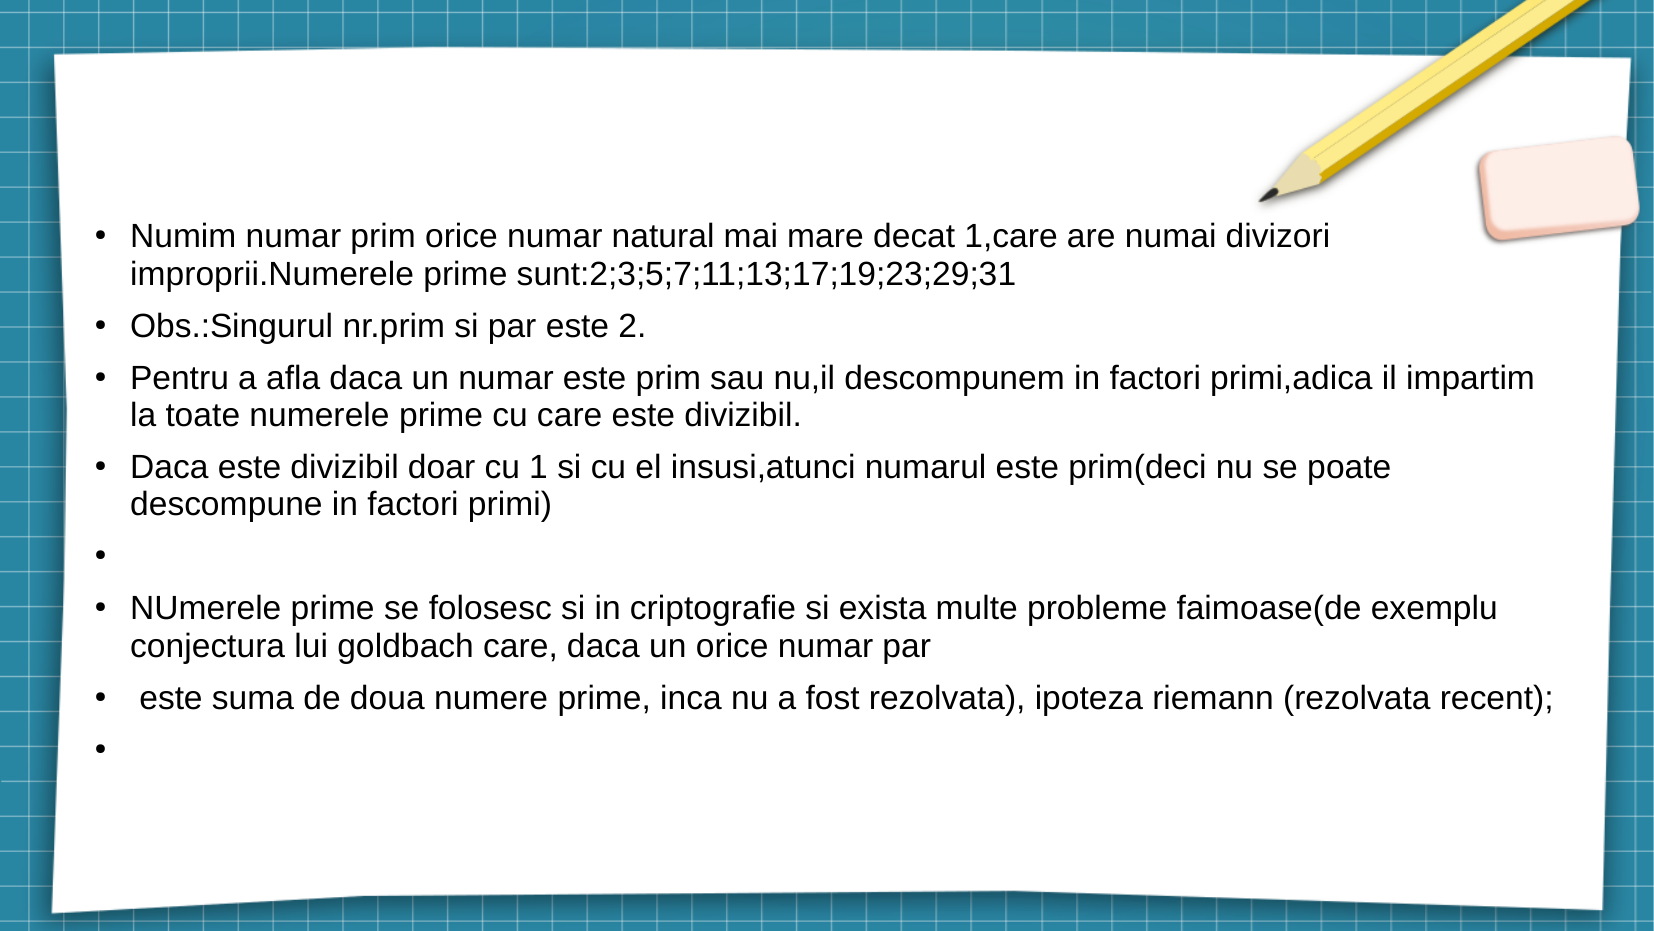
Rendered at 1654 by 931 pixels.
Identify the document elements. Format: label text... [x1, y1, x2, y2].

list Numim numar prim orice numar natural mai mare decat 1,care are numai divizori improprii.Numerele prime sunt:2;3;5;7;11;13;17;19;23;29;31 Obs.:Singurul nr.prim si par este 2. Pentru a afla daca un numar este prim sau nu,il descompunem in factori primi,adica il impartim la toate numerele prime cu care este divizibil. Daca este divizibil doar cu 1 si cu el insusi,atunci numarul este prim(deci nu se poate descompune in factori primi) NUmerele prime se folosesc si in criptografie si exista multe probleme faimoase(de exemplu conjectura lui goldbach care, daca un orice numar par este suma de doua numere prime, inca nu a fost rezolvata), ipoteza riemann (rezolvata recent); [82, 217, 1571, 758]
picture [0, 0, 1654, 931]
